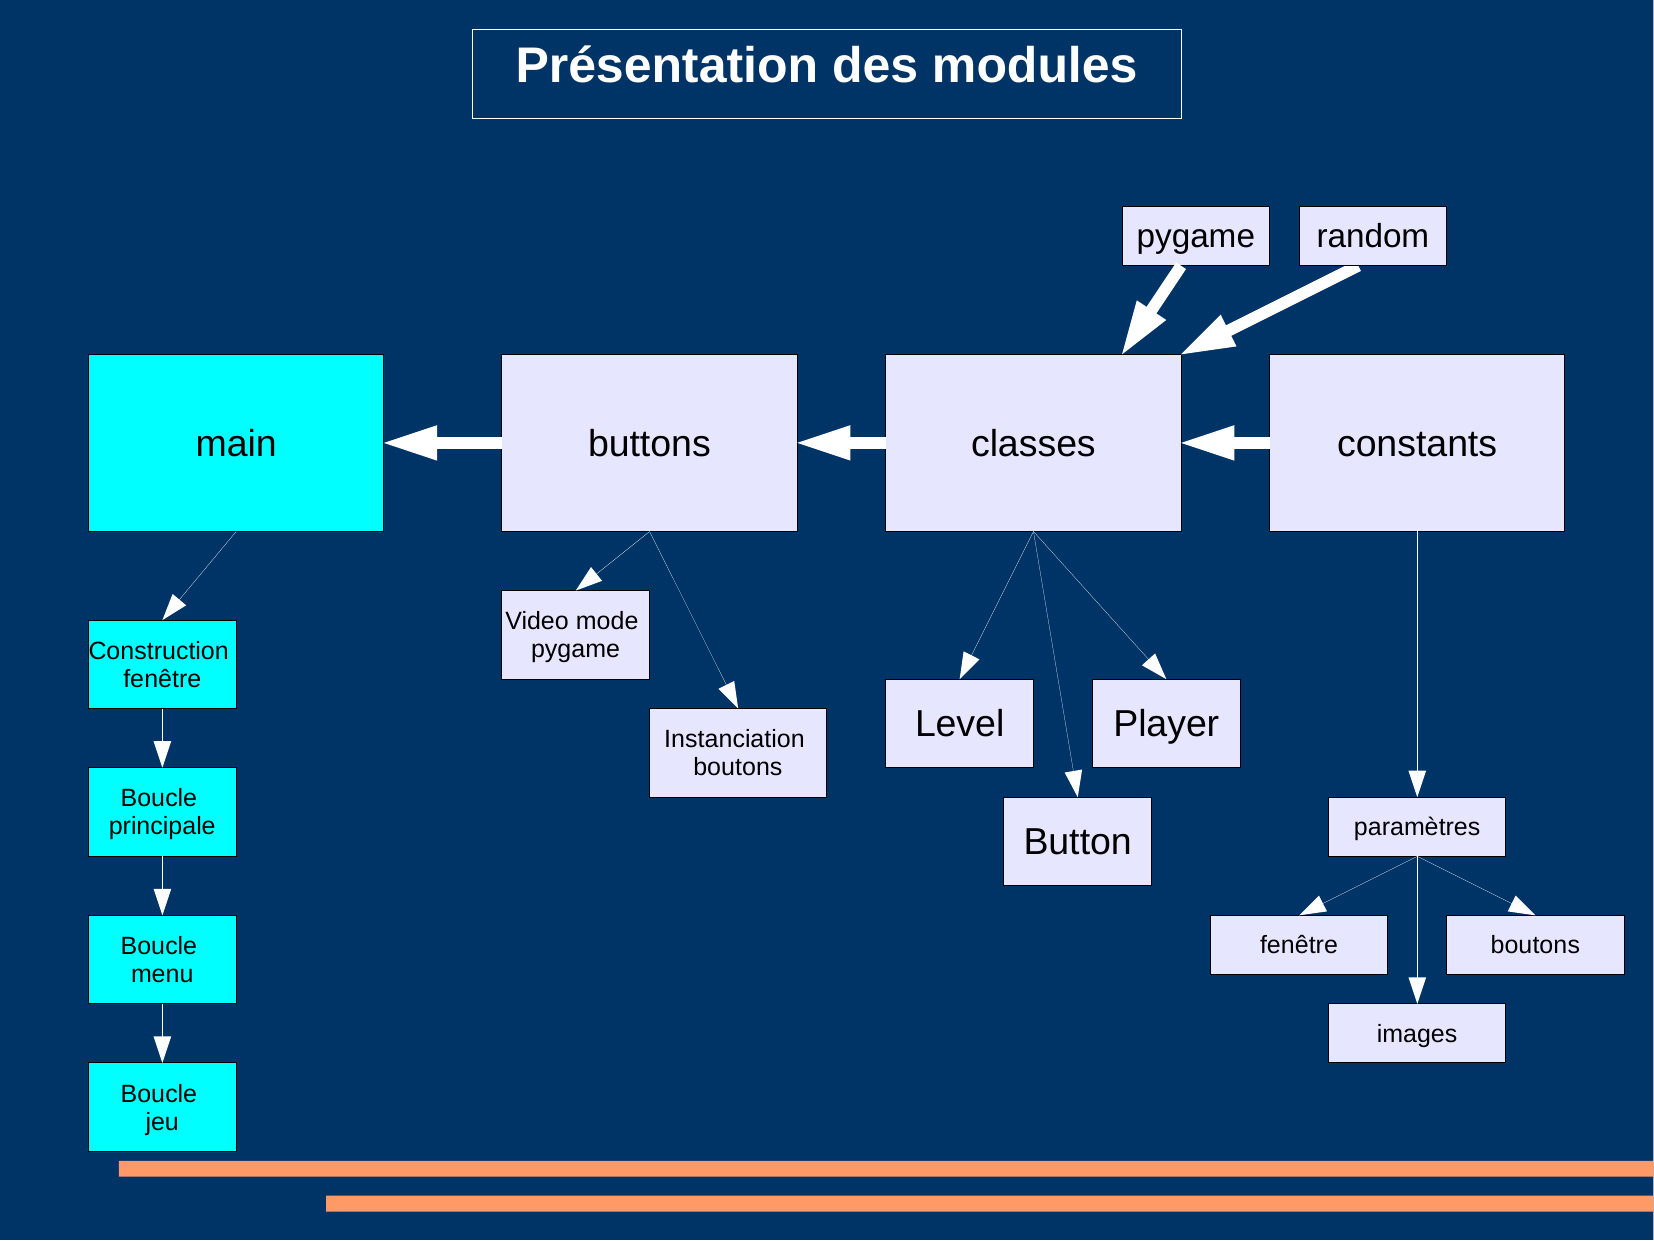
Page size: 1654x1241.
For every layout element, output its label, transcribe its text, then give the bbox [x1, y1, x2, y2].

text_box Level [885, 679, 1034, 768]
text_box fenêtre [1210, 915, 1388, 975]
text_box pygame [1122, 206, 1270, 266]
text_box Boucle jeu [88, 1062, 237, 1152]
text_box classes [885, 354, 1182, 532]
text_box Video mode pygame [501, 590, 650, 680]
text_box images [1328, 1003, 1506, 1063]
text_box paramètres [1328, 797, 1506, 857]
text_box Boucle menu [88, 915, 237, 1004]
text_box constants [1269, 354, 1565, 532]
text_box Présentation des modules [442, 29, 1211, 159]
text_box Button [1003, 797, 1152, 886]
text_box Construction fenêtre [88, 620, 237, 709]
text_box Présentation des modules [473, 30, 1181, 118]
text_box boutons [1446, 915, 1625, 975]
text_box main [88, 354, 384, 532]
text_box random [1299, 206, 1447, 266]
text_box Player [1092, 679, 1241, 768]
text_box Boucle principale [88, 767, 237, 857]
text_box Instanciation boutons [649, 708, 827, 798]
text_box buttons [501, 354, 798, 532]
